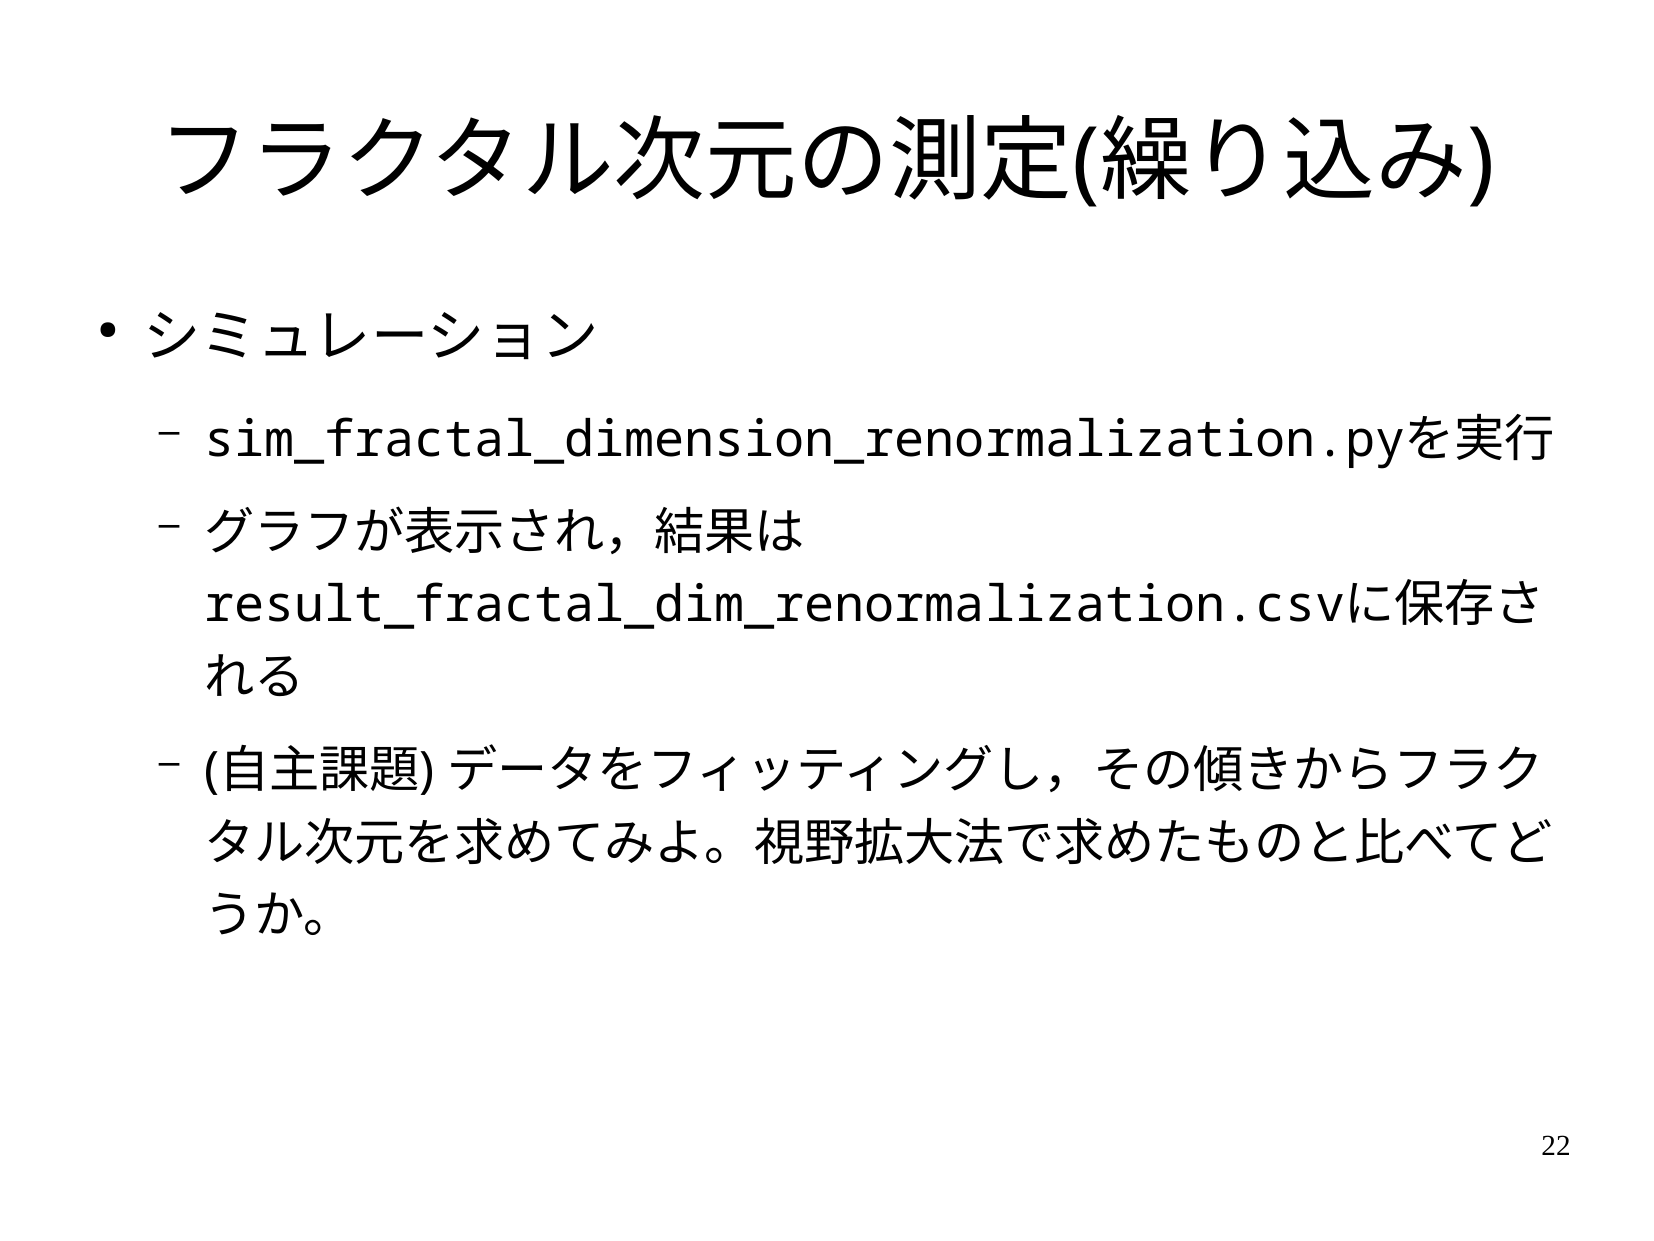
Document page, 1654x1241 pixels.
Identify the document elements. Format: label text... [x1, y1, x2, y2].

title フラクタル次元の測定(繰り込み) [82, 49, 1571, 257]
list シミュレーション sim_fractal_dimension_renormalization.pyを実行 グラフが表示され，結果はresult_fractal_dim_renormalization.csvに保存される (自主課題) データをフィッティングし，その傾きからフラクタル次元を求めてみよ。視野拡大法で求めたものと比べてどうか。 [82, 290, 1571, 1010]
